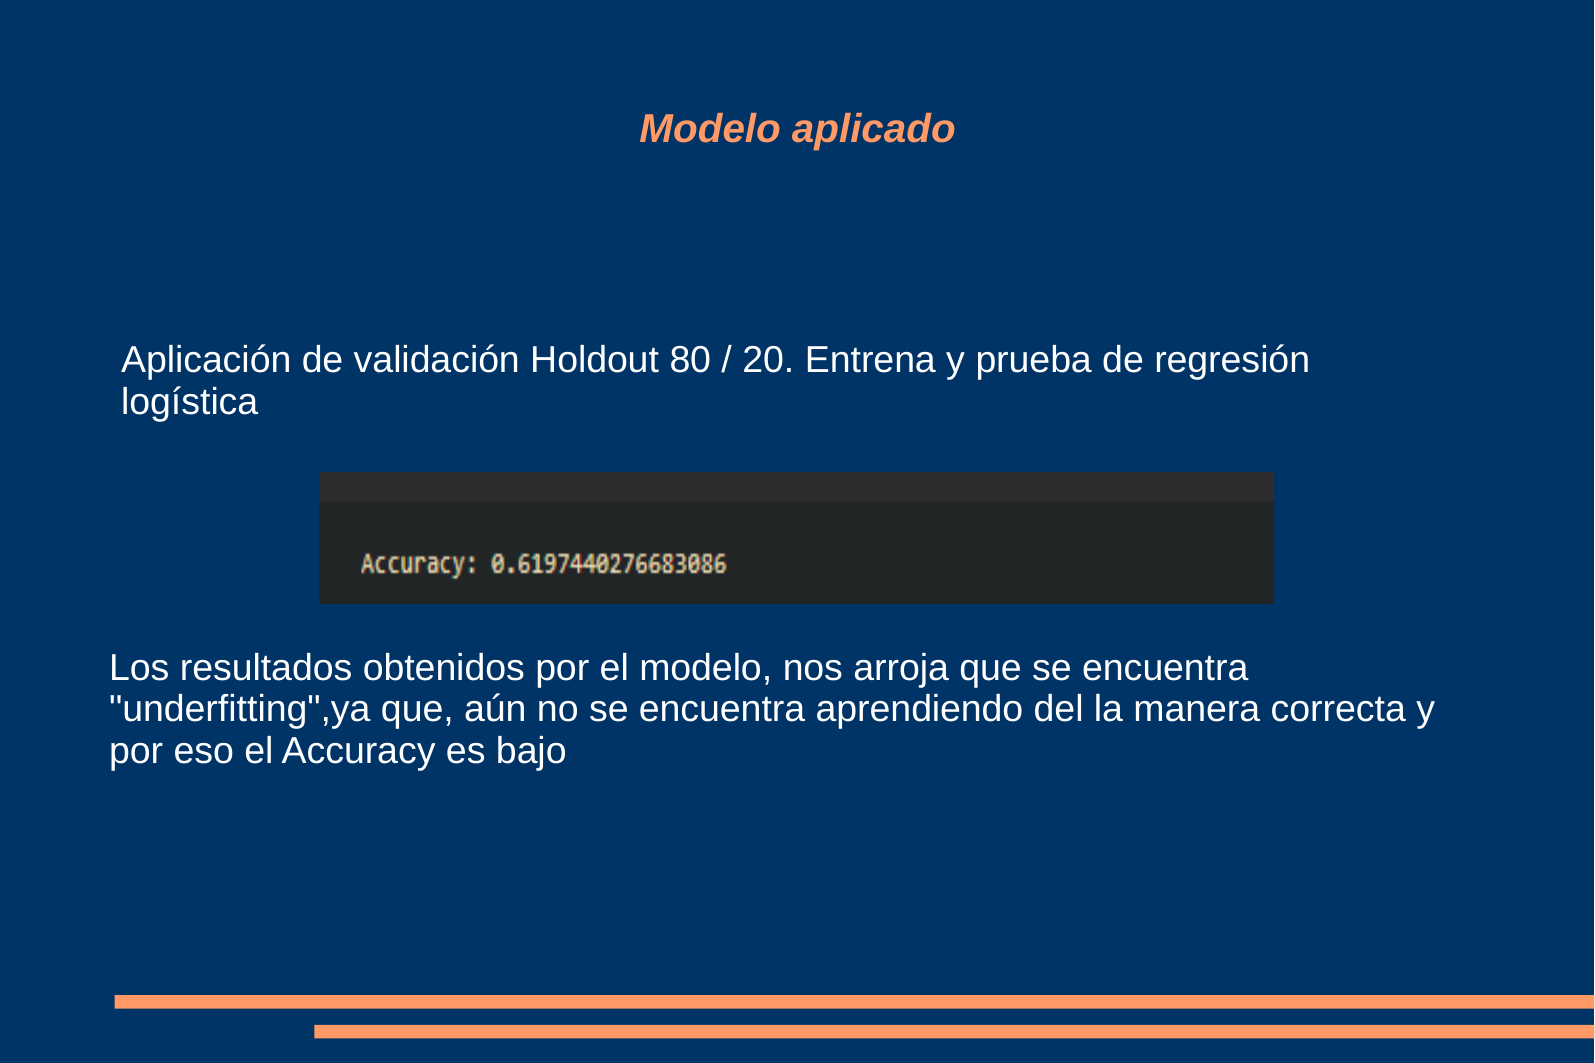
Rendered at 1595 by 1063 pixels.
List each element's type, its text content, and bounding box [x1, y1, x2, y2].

title Modelo aplicado [117, 39, 1479, 218]
picture [318, 472, 1274, 604]
text_box Aplicación de validación Holdout 80 / 20. Entrena y prueba de regresión logística [106, 330, 1473, 388]
text_box Los resultados obtenidos por el modelo, nos arroja que se encuentra "underfitting",ya que, aún no se encuentra aprendiendo del la manera correcta y por eso el Accuracy es bajo [94, 638, 1465, 780]
